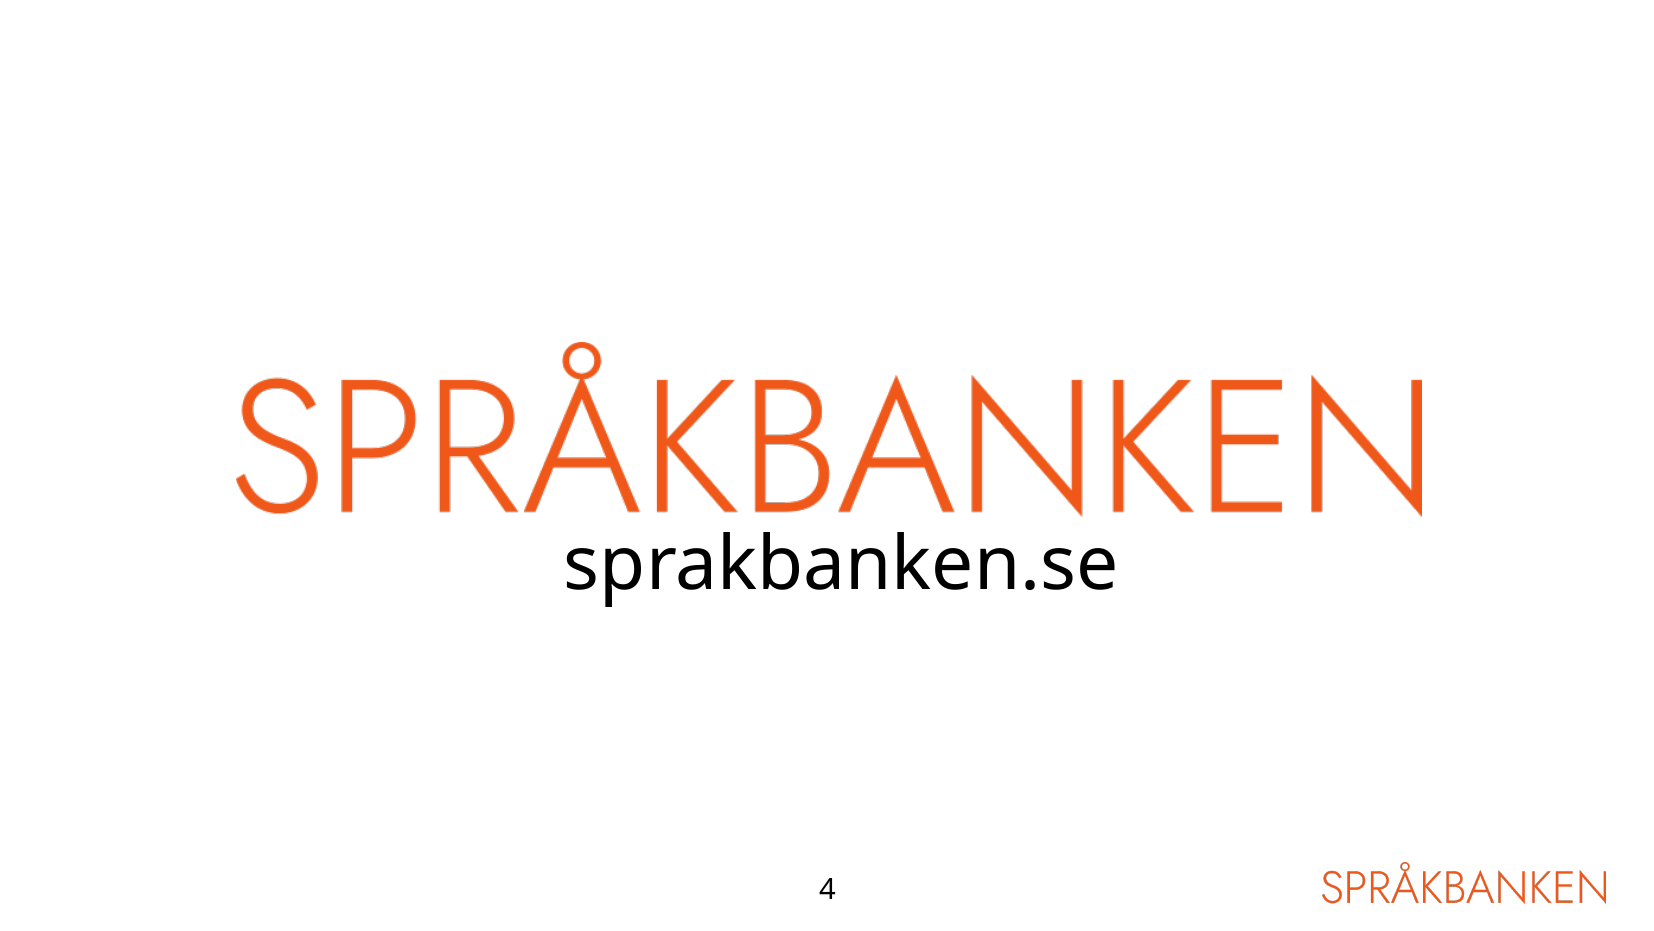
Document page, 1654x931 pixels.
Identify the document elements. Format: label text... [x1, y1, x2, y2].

picture [236, 342, 1422, 517]
text_box sprakbanken.se [147, 501, 1536, 626]
picture [1322, 862, 1606, 904]
